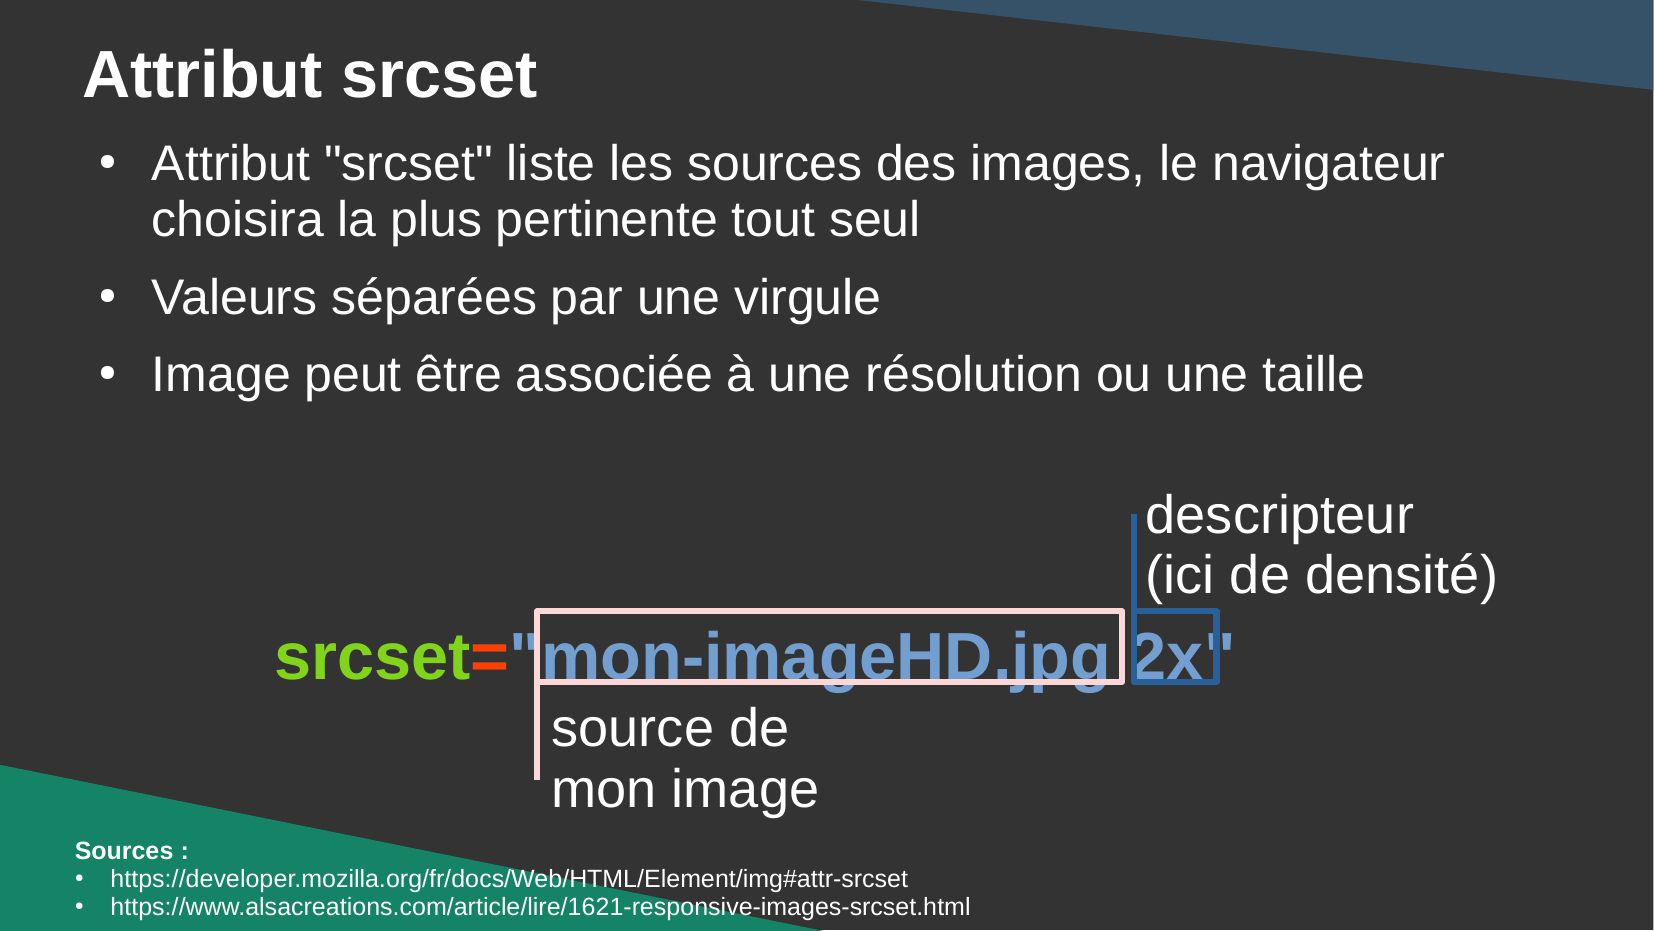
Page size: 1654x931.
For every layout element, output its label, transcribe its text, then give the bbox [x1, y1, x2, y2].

text_box Sources : https://developer.mozilla.org/fr/docs/Web/HTML/Element/img#attr-srcset https://www.alsacreations.com/article/lire/1621-responsive-images-srcset.html [60, 829, 1546, 931]
title Attribut srcset [82, 37, 1571, 122]
title descripteur (ici de densité) [1145, 484, 1548, 606]
list Attribut "srcset" liste les sources des images, le navigateur choisira la plus pertinente tout seul Valeurs séparées par une virgule Image peut être associée à une résolution ou une taille [80, 135, 1605, 479]
text_box srcset="mon-imageHD.jpg 2x" [259, 611, 534, 701]
text_box srcset="mon-imageHD.jpg 2x" [540, 611, 1264, 701]
title source de mon image [551, 697, 827, 819]
text_box [0, 764, 319, 931]
text_box srcset="mon-imageHD.jpg 2x" [1137, 614, 1213, 679]
text_box [857, 0, 1654, 90]
text_box srcset="mon-imageHD.jpg 2x" [540, 614, 1119, 679]
